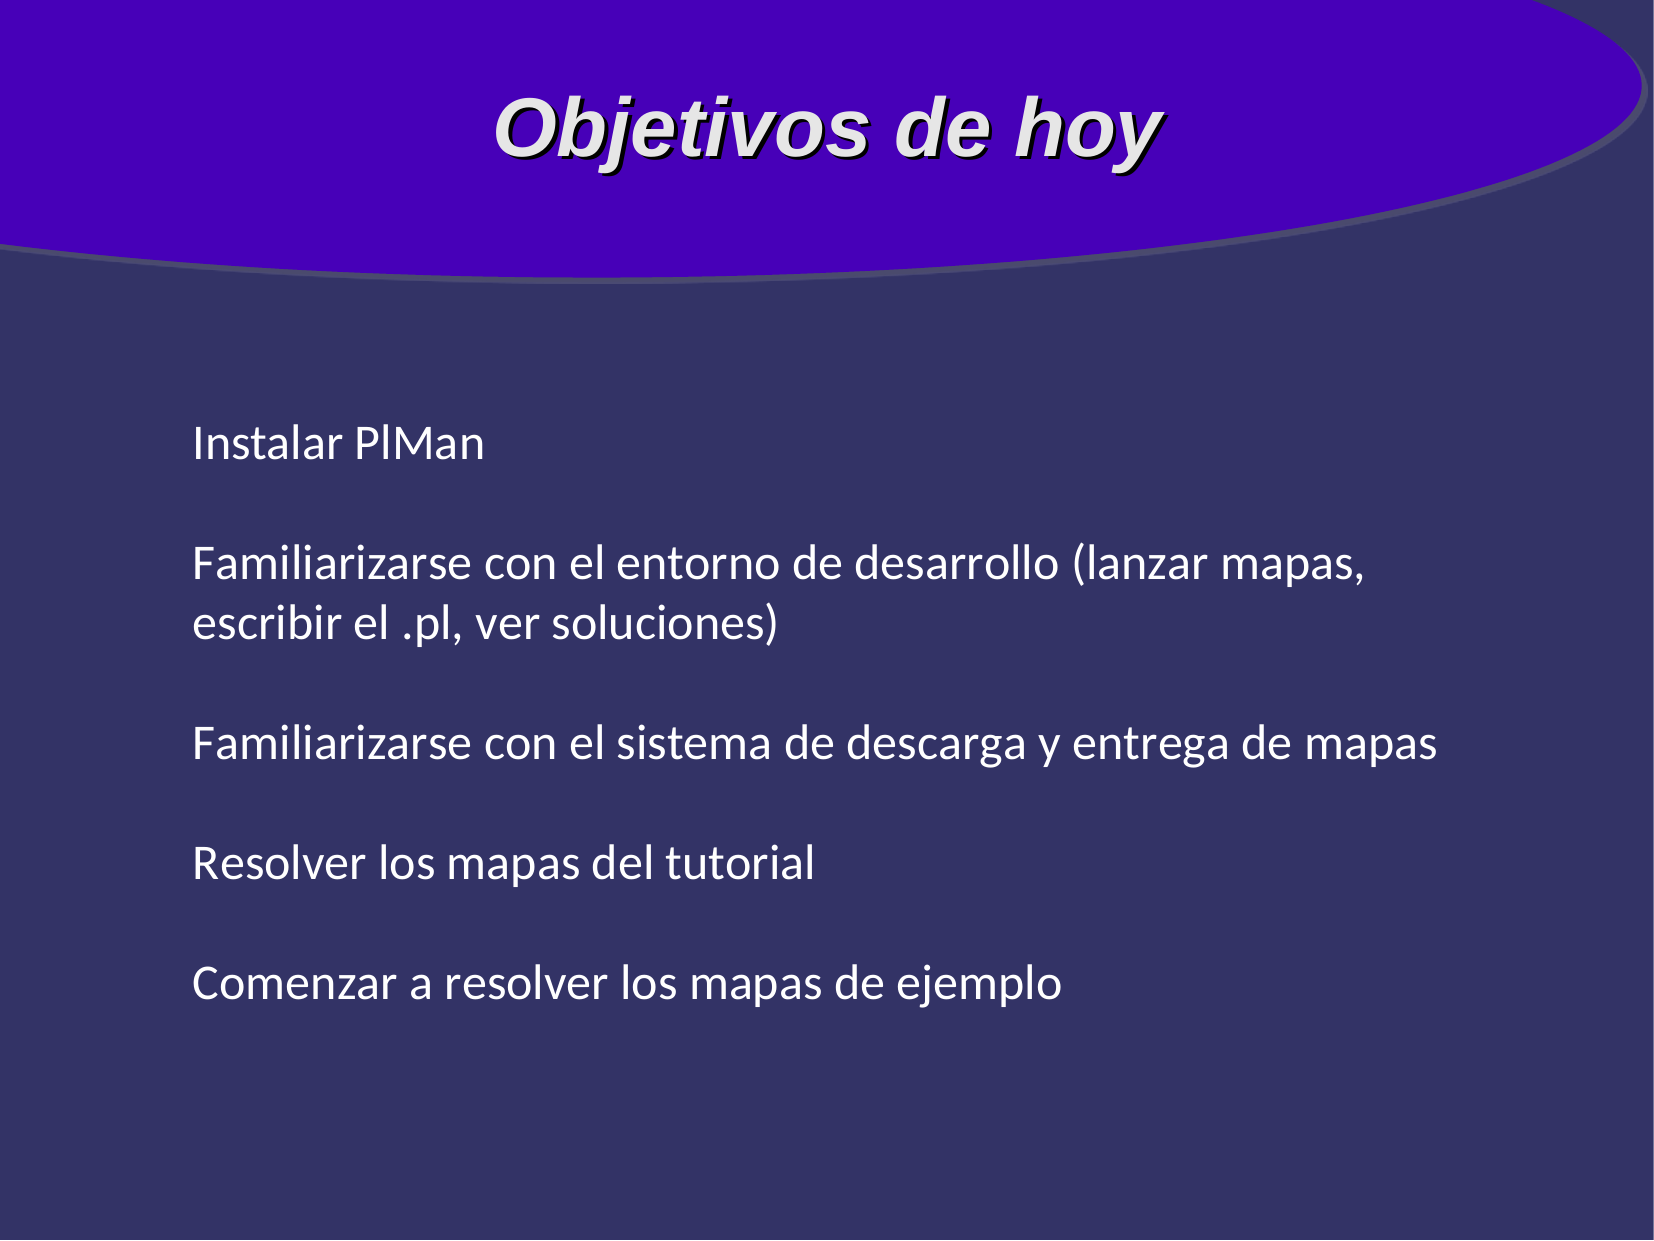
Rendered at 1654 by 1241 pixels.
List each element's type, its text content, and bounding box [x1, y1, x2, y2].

text_box Instalar PlMan Familiarizarse con el entorno de desarrollo (lanzar mapas, escribir el .pl, ver soluciones) Familiarizarse con el sistema de descarga y entrega de mapas Resolver los mapas del tutorial Comenzar a resolver los mapas de ejemplo [177, 401, 1534, 1023]
text_box Objetivos de hoy [121, 72, 1534, 174]
